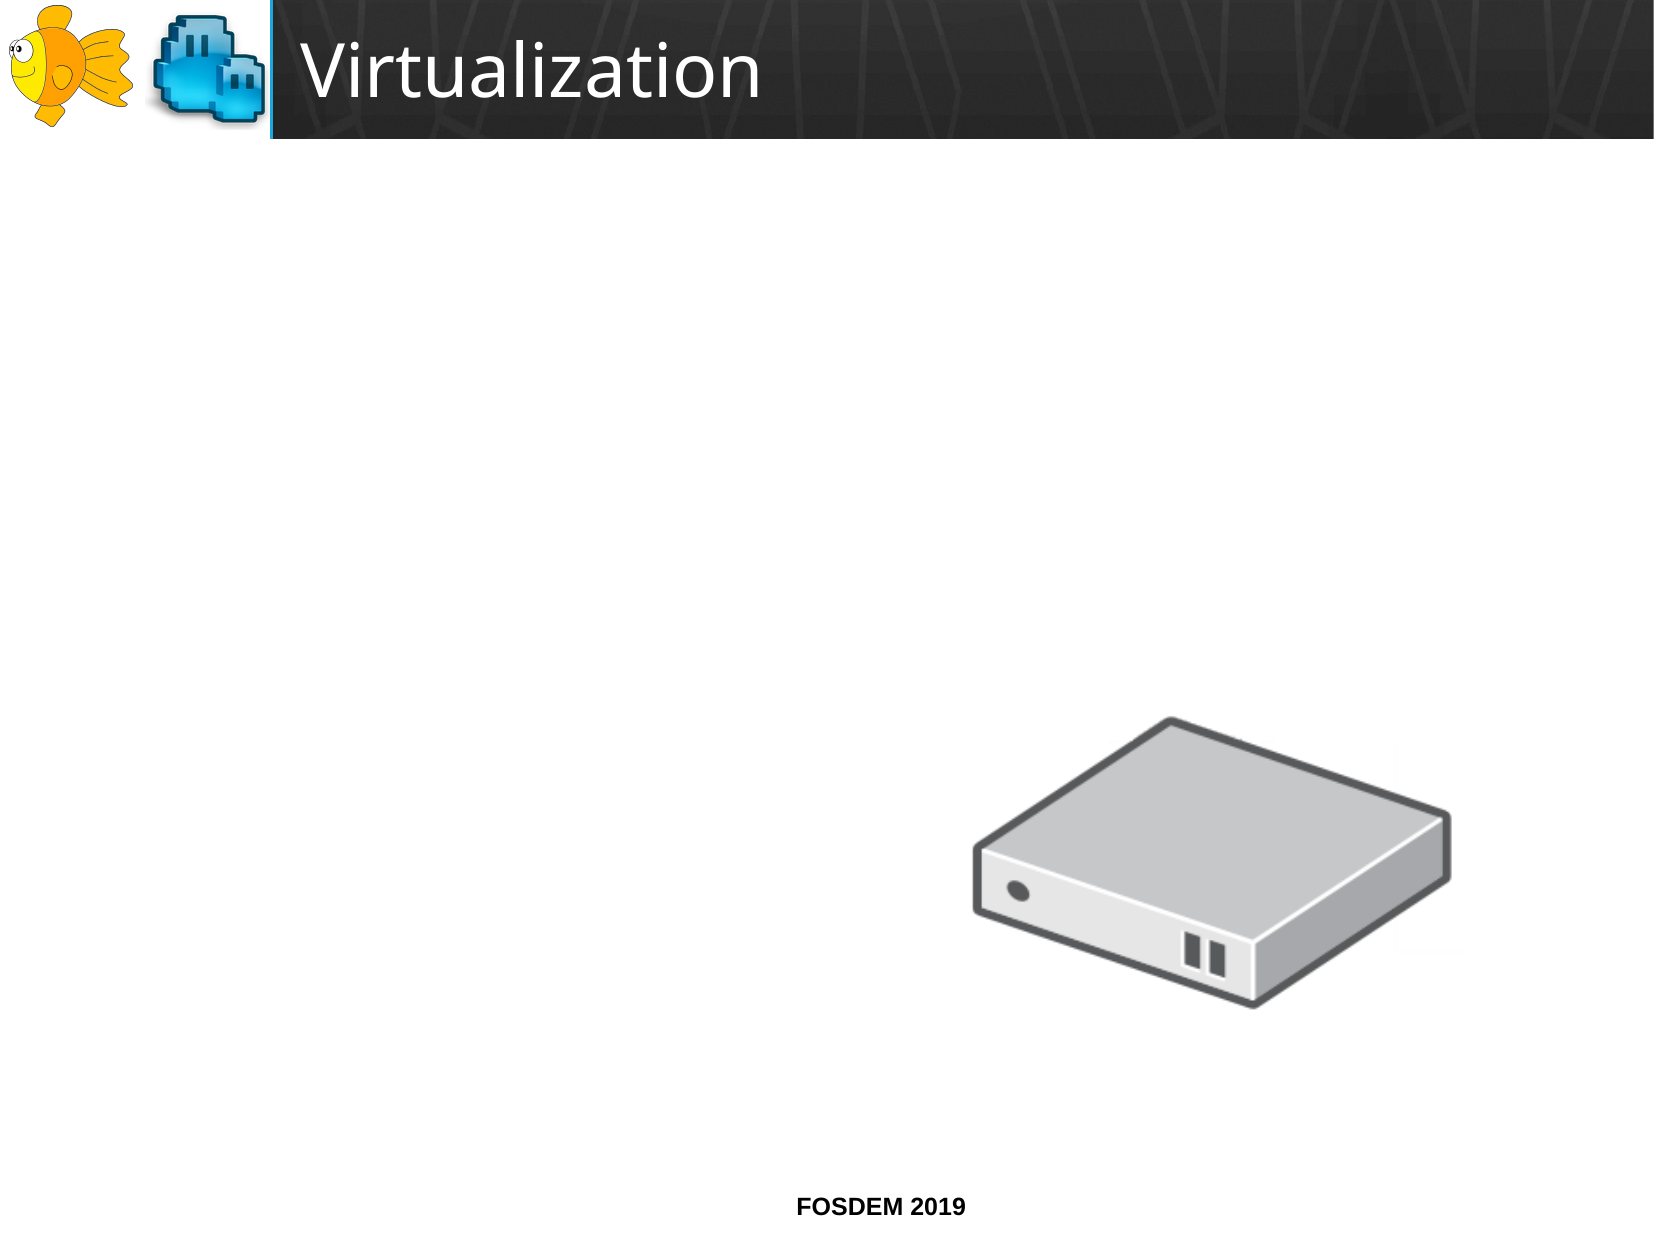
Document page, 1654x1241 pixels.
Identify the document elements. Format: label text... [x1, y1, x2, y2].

title Virtualization [300, 11, 1653, 126]
picture [924, 692, 1510, 1029]
picture [9, 5, 133, 127]
picture [145, 0, 1654, 139]
